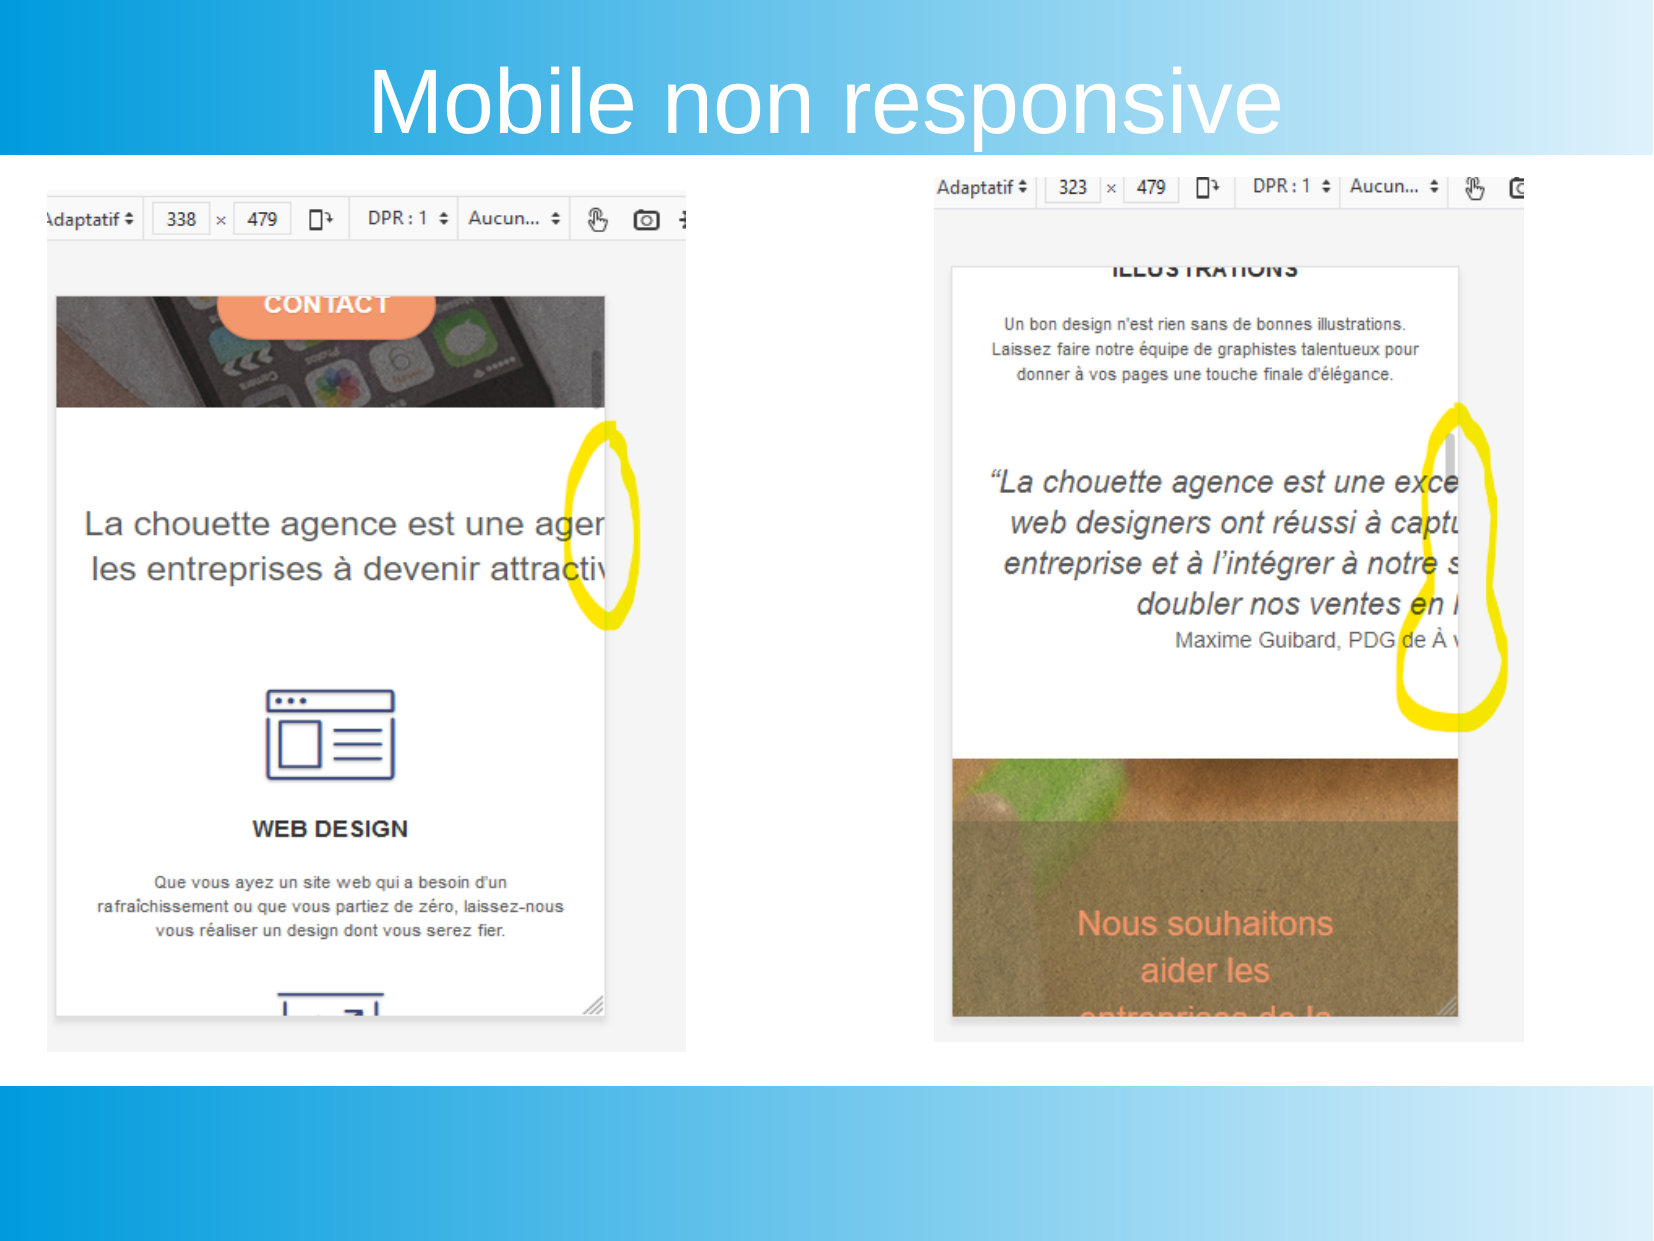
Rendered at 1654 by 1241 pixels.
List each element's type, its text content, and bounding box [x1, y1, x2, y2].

title Mobile non responsive [82, 49, 1571, 155]
picture [47, 190, 686, 1052]
picture [934, 177, 1524, 1042]
